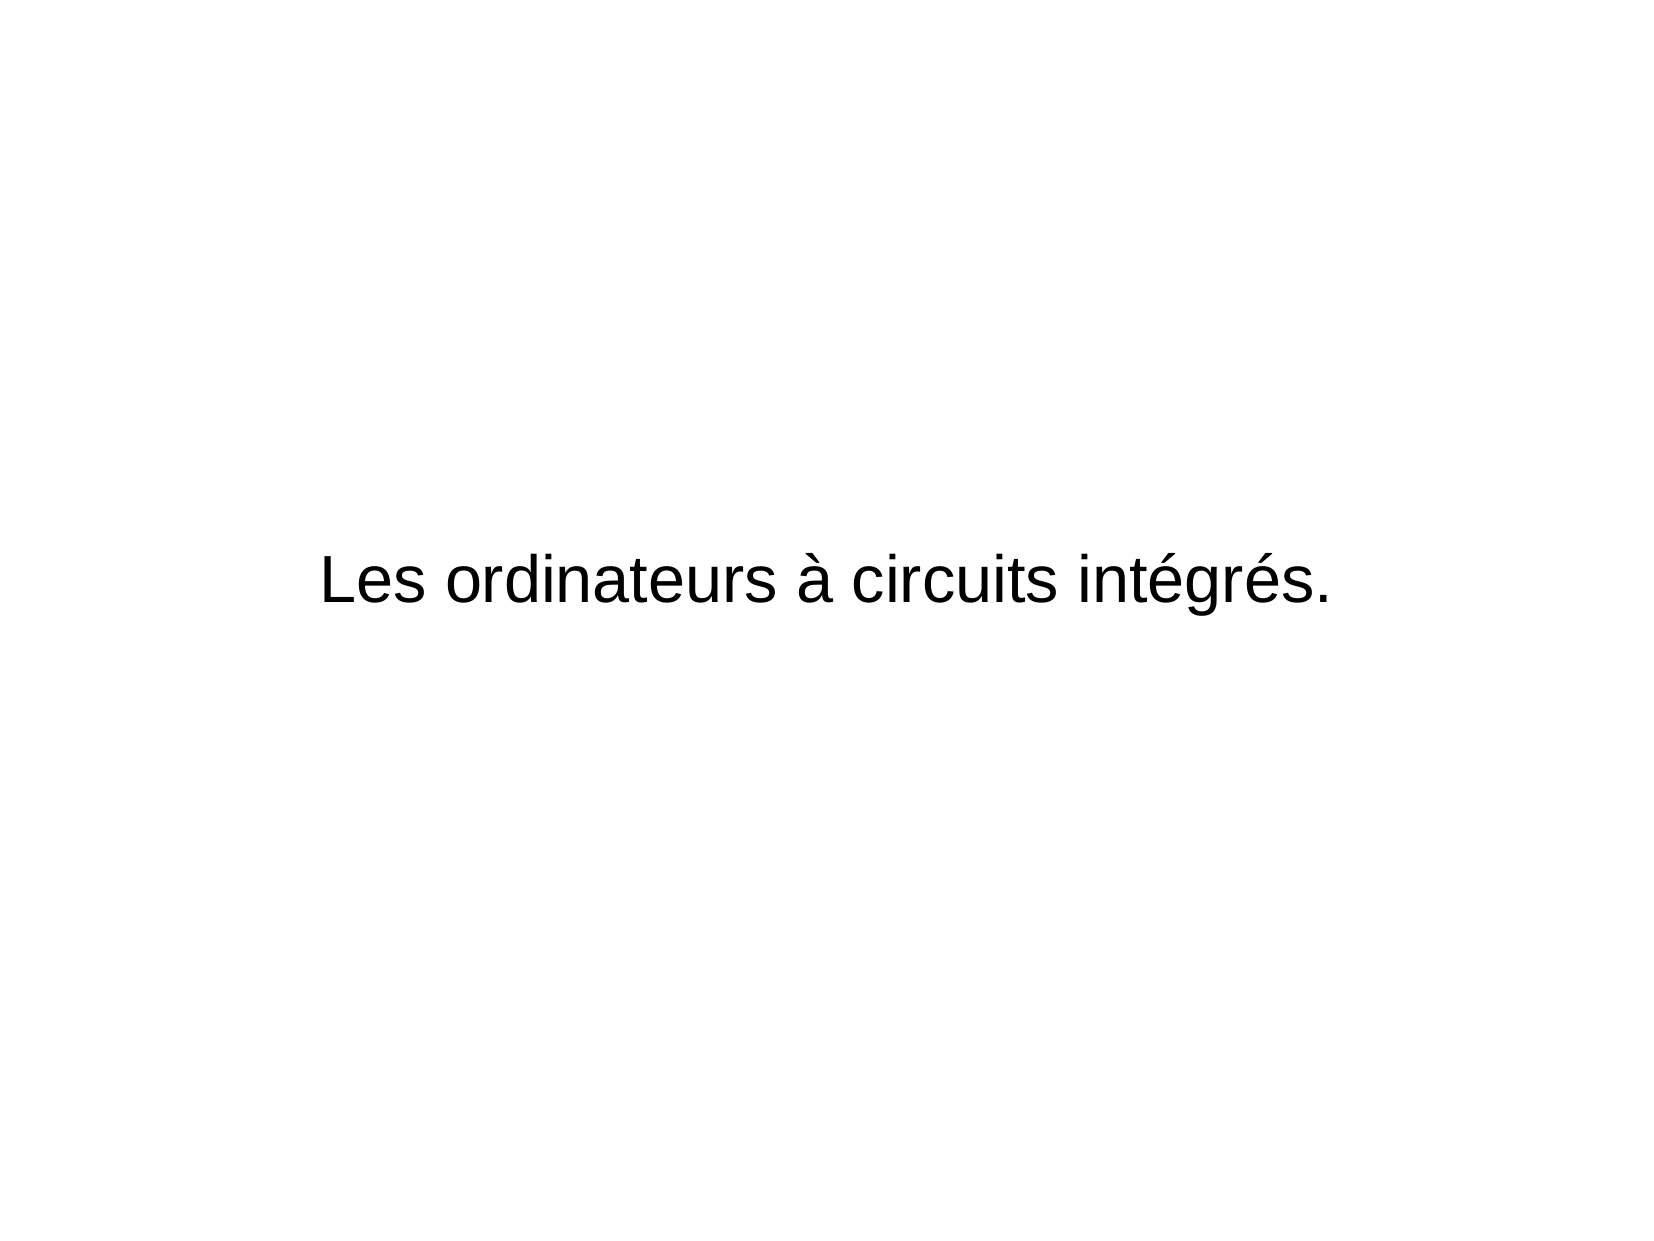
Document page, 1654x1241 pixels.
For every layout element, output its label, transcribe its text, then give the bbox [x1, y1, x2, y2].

subtitle Les ordinateurs à circuits intégrés. [82, 49, 1571, 1109]
